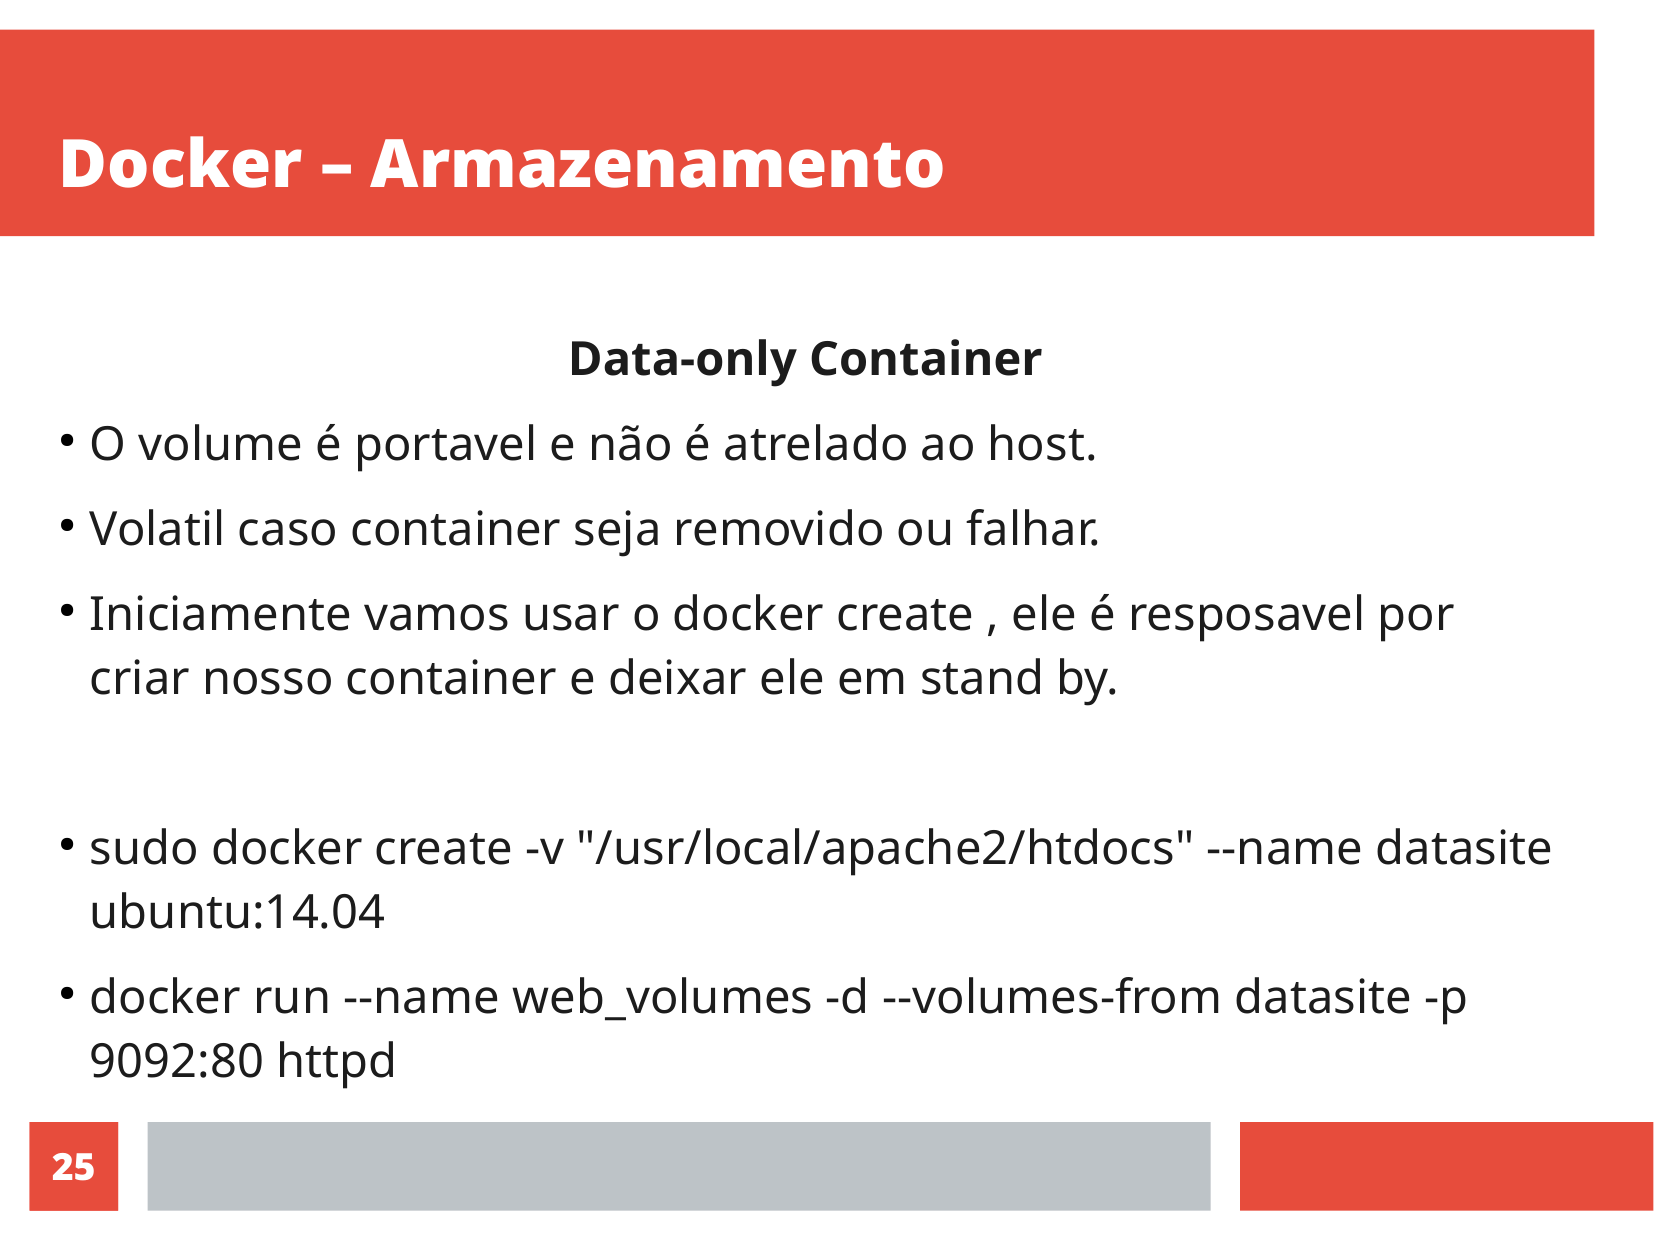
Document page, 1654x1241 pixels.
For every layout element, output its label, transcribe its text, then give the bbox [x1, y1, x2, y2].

title Docker – Armazenamento [59, 59, 1595, 207]
list Data-only Container O volume é portavel e não é atrelado ao host. Volatil caso container seja removido ou falhar. Iniciamente vamos usar o docker create , ele é resposavel por criar nosso container e deixar ele em stand by. sudo docker create -v "/usr/local/apache2/htdocs" --name datasite ubuntu:14.04 docker run --name web_volumes -d --volumes-from datasite -p 9092:80 httpd [59, 324, 1565, 1093]
